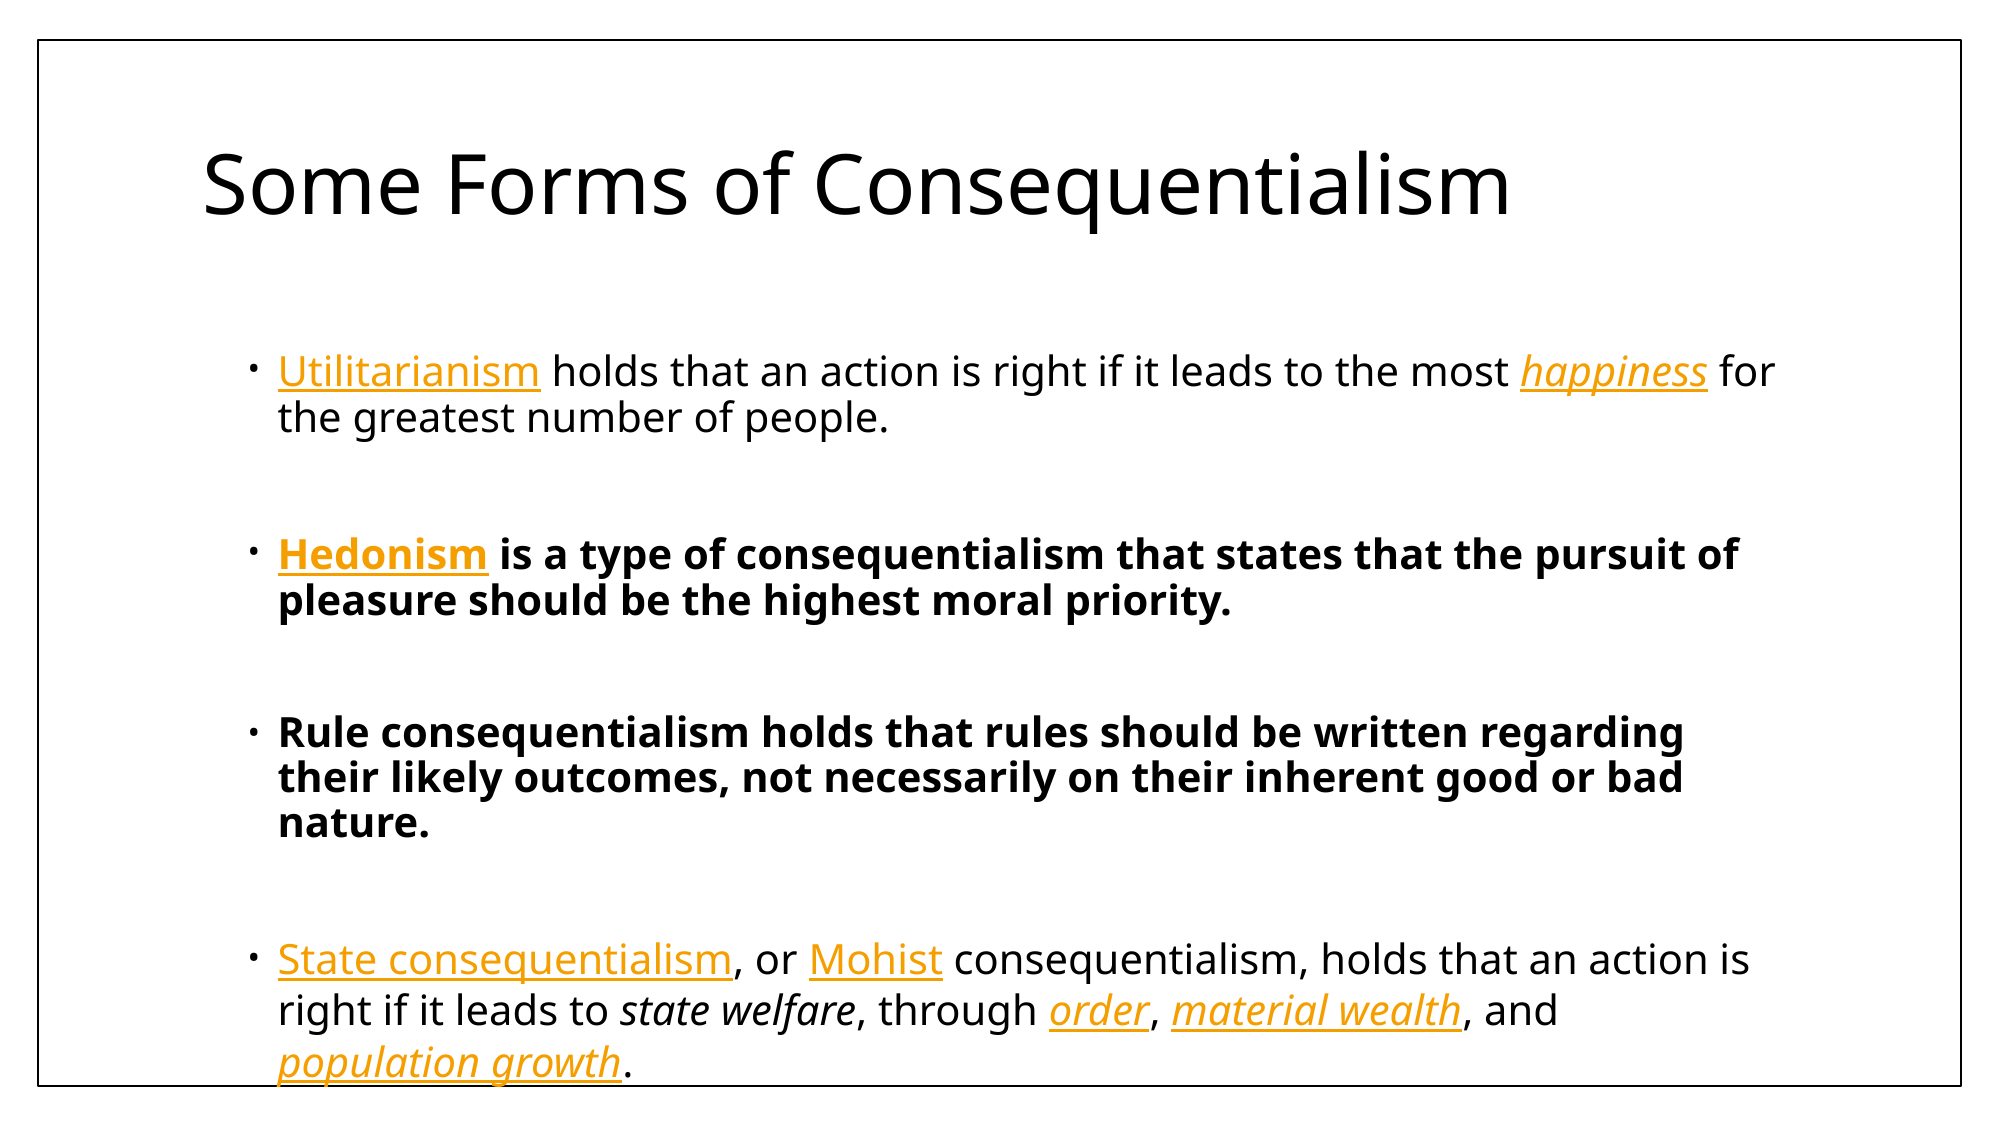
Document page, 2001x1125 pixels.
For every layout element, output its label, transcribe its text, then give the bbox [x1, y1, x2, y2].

title Some Forms of Consequentialism [187, 99, 1907, 276]
list Utilitarianism holds that an action is right if it leads to the most happiness for the greatest number of people. Hedonism is a type of consequentialism that states that the pursuit of pleasure should be the highest moral priority. Rule consequentialism holds that rules should be written regarding their likely outcomes, not necessarily on their inherent good or bad nature. State consequentialism, or Mohist consequentialism, holds that an action is right if it leads to state welfare, through order, material wealth, and population growth. [187, 337, 1808, 1000]
